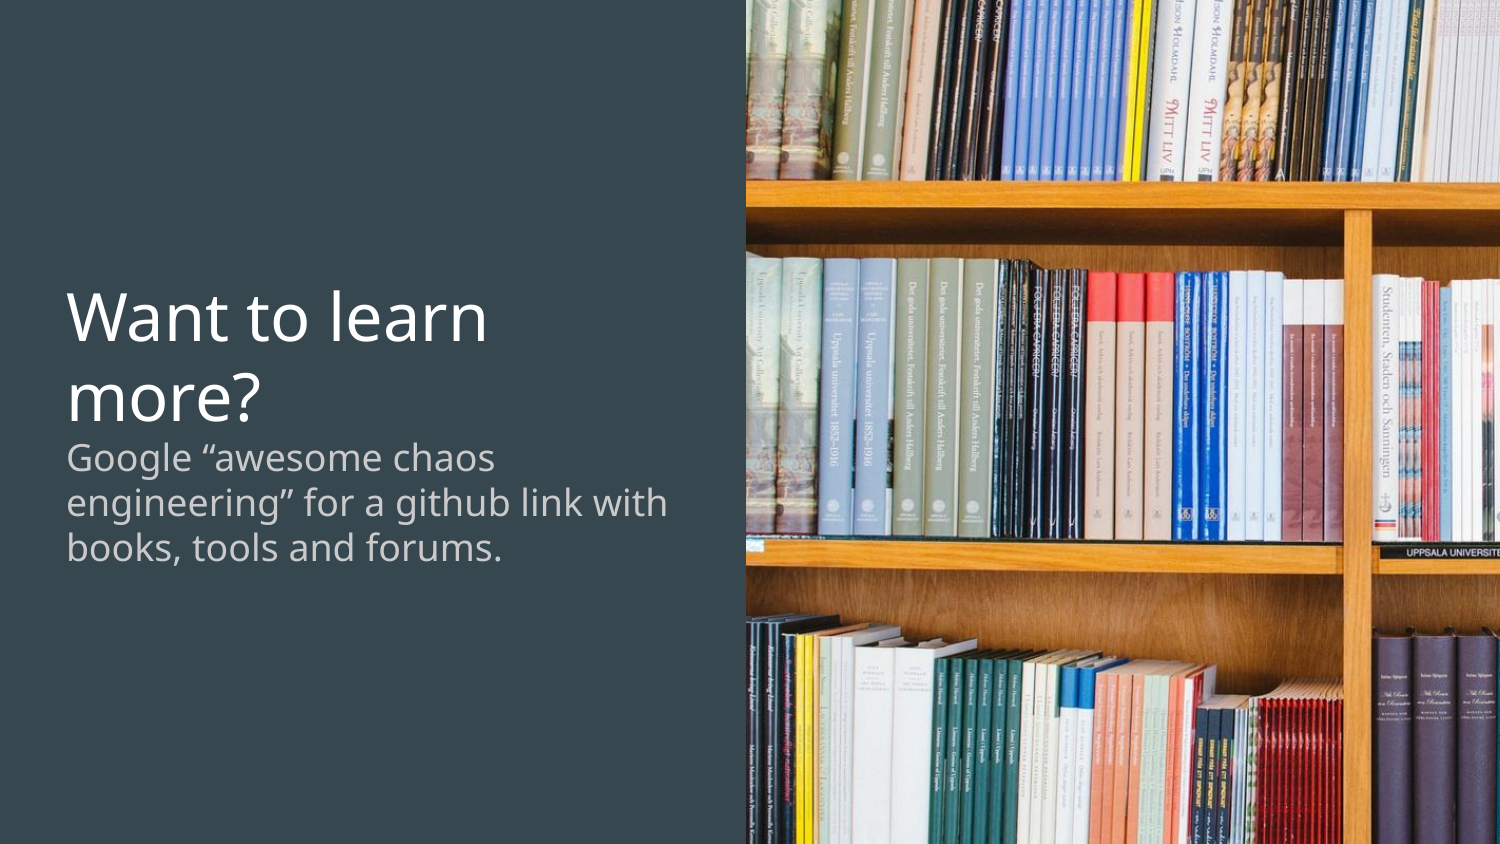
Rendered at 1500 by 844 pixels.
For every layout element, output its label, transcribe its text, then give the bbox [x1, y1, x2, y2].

picture [746, 0, 1500, 844]
title Want to learn more? Google “awesome chaos engineering” for a github link with books, tools and forums. [51, 116, 690, 728]
